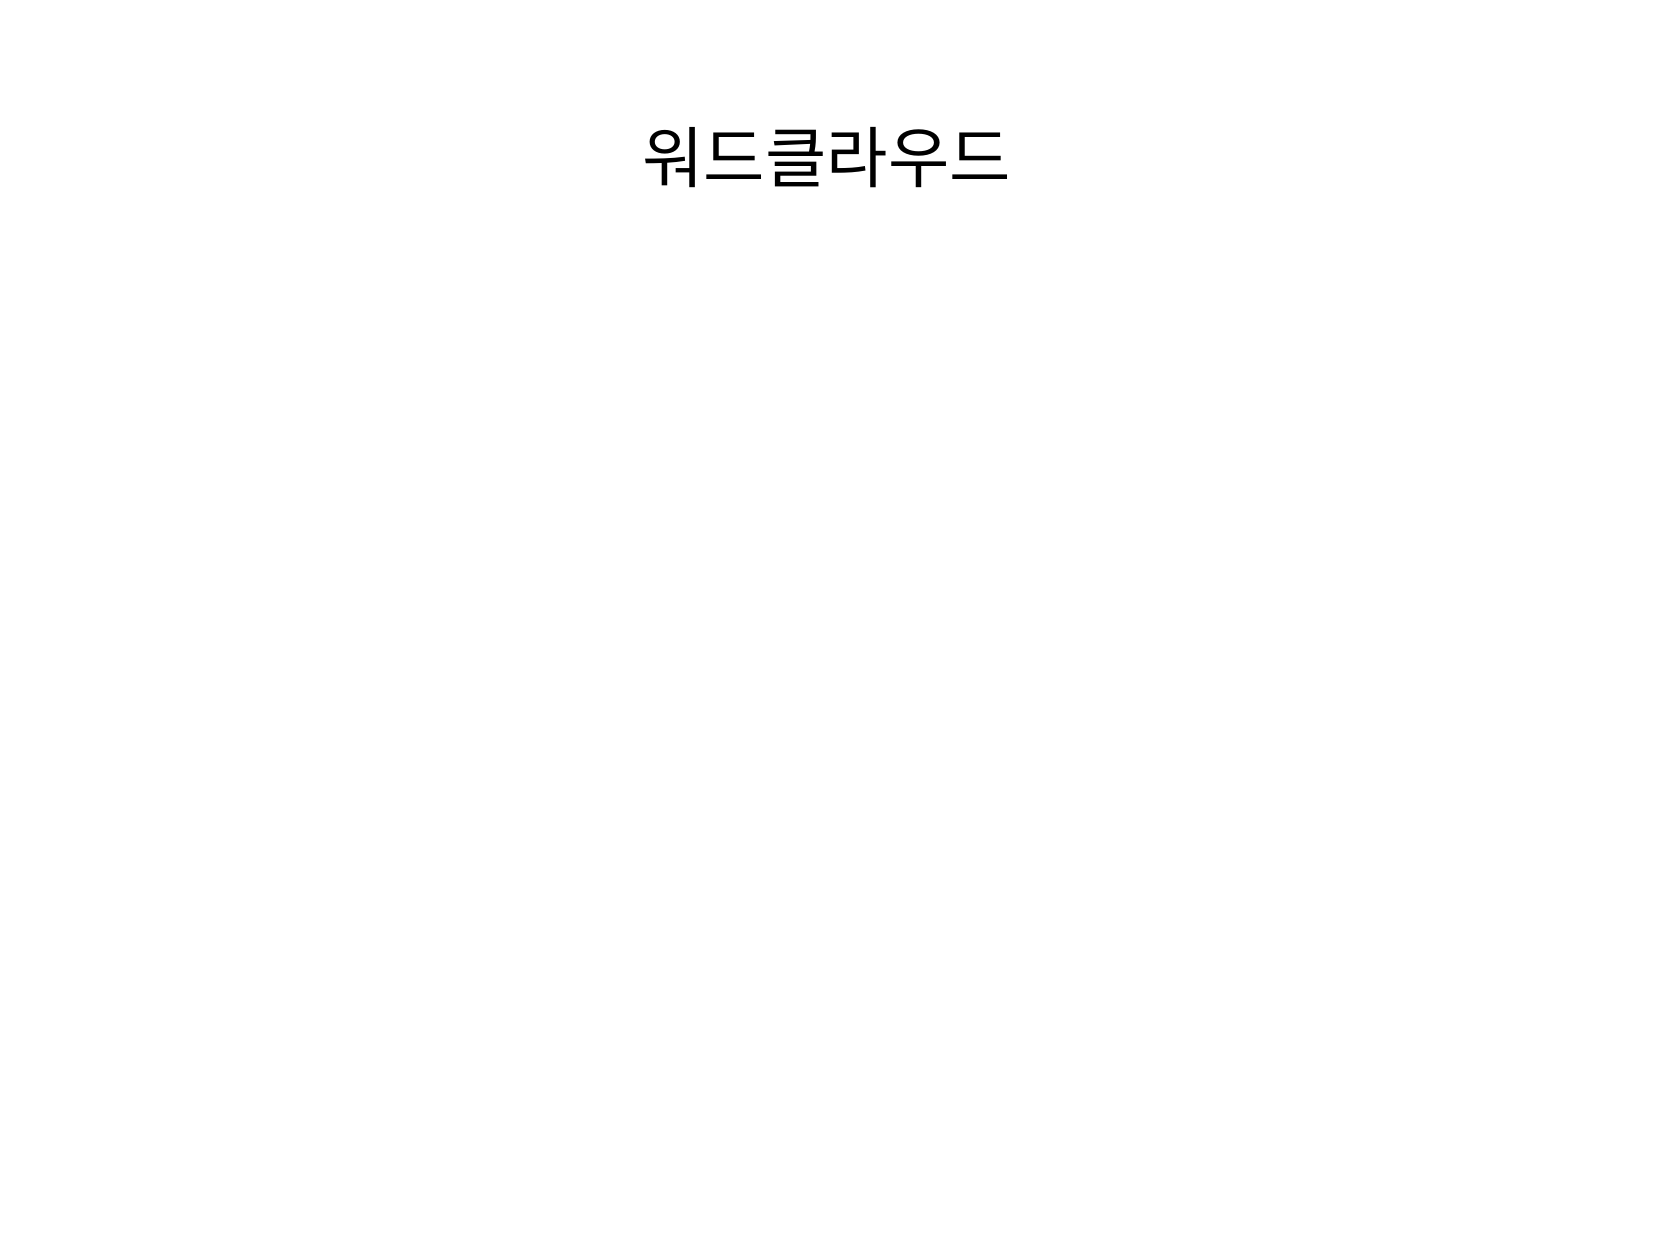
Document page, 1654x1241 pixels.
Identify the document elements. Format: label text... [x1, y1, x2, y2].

title 워드클라우드 [82, 49, 1571, 257]
